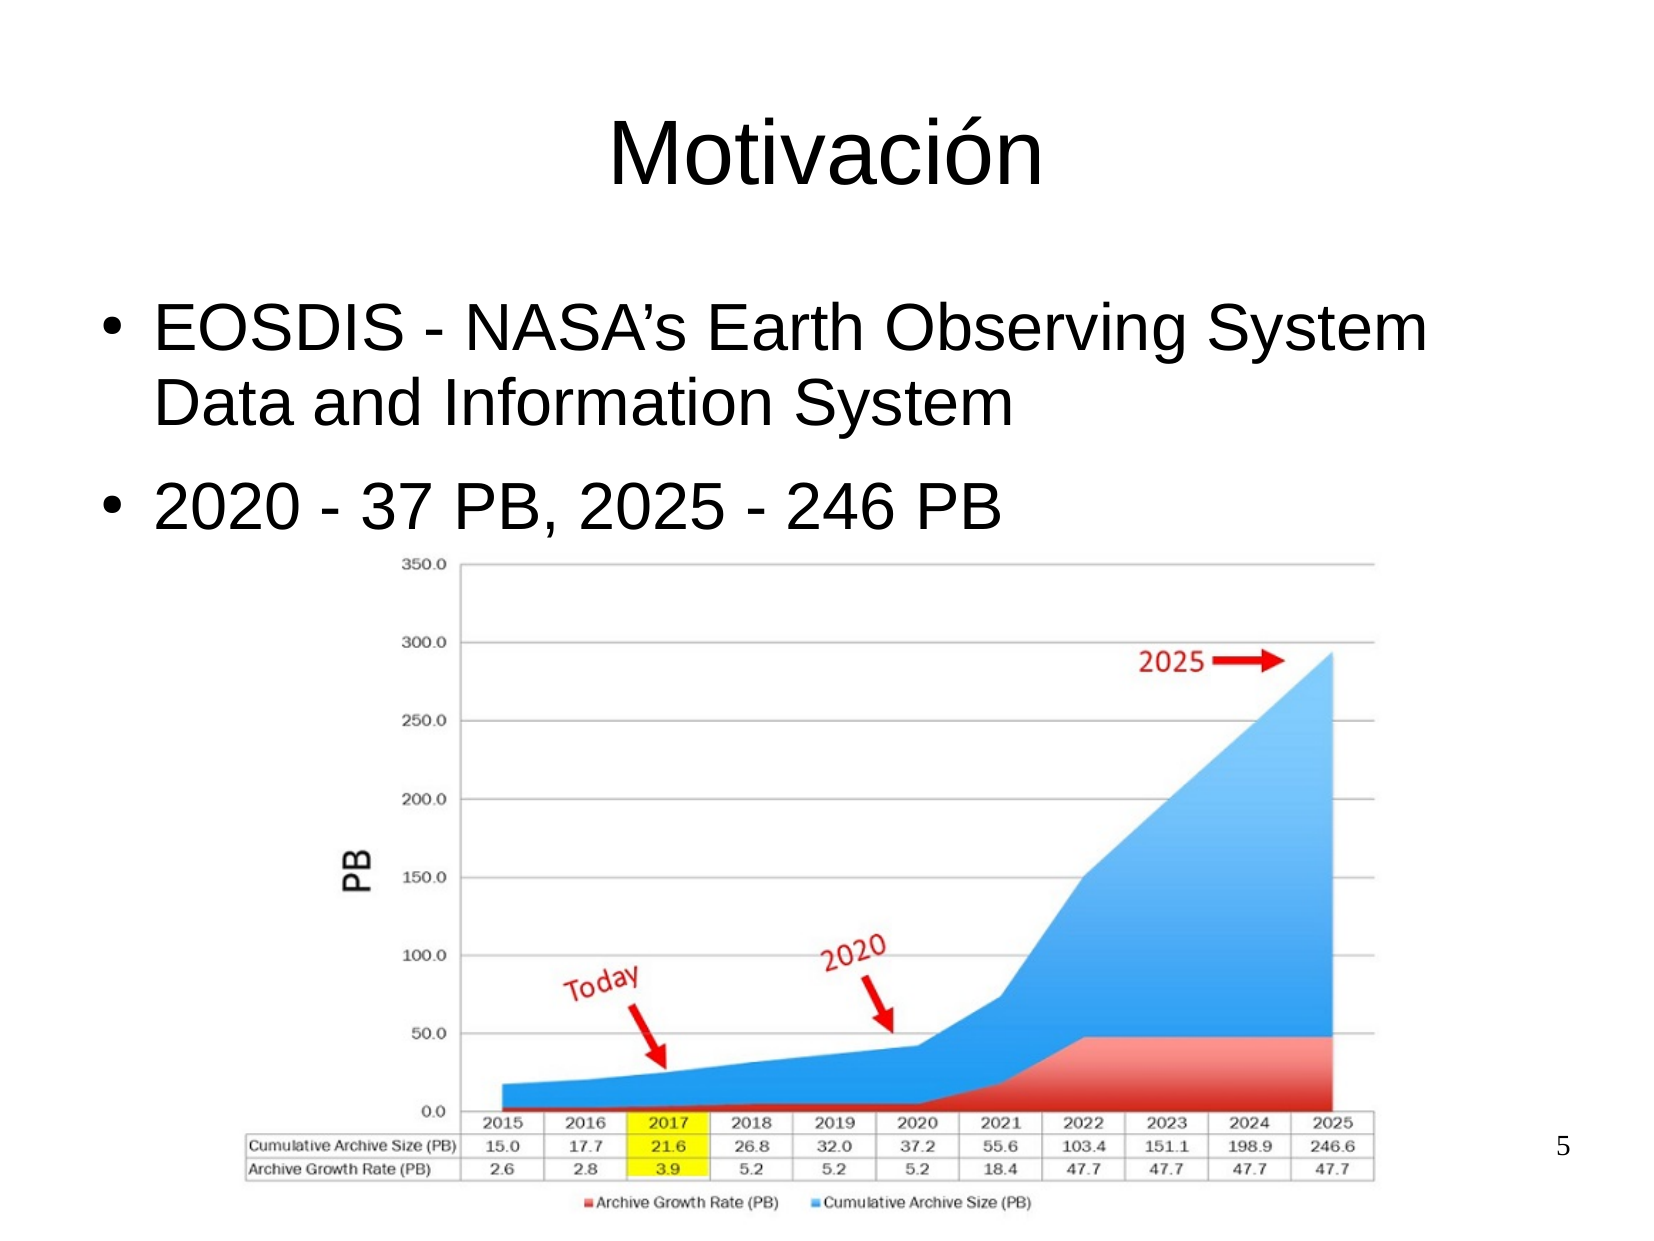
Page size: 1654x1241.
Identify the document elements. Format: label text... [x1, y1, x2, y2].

picture [186, 1010, 1467, 1226]
title Motivación [82, 49, 1571, 257]
list EOSDIS - NASA’s Earth Observing System Data and Information System 2020 - 37 PB, 2025 - 246 PB [82, 290, 1571, 1010]
